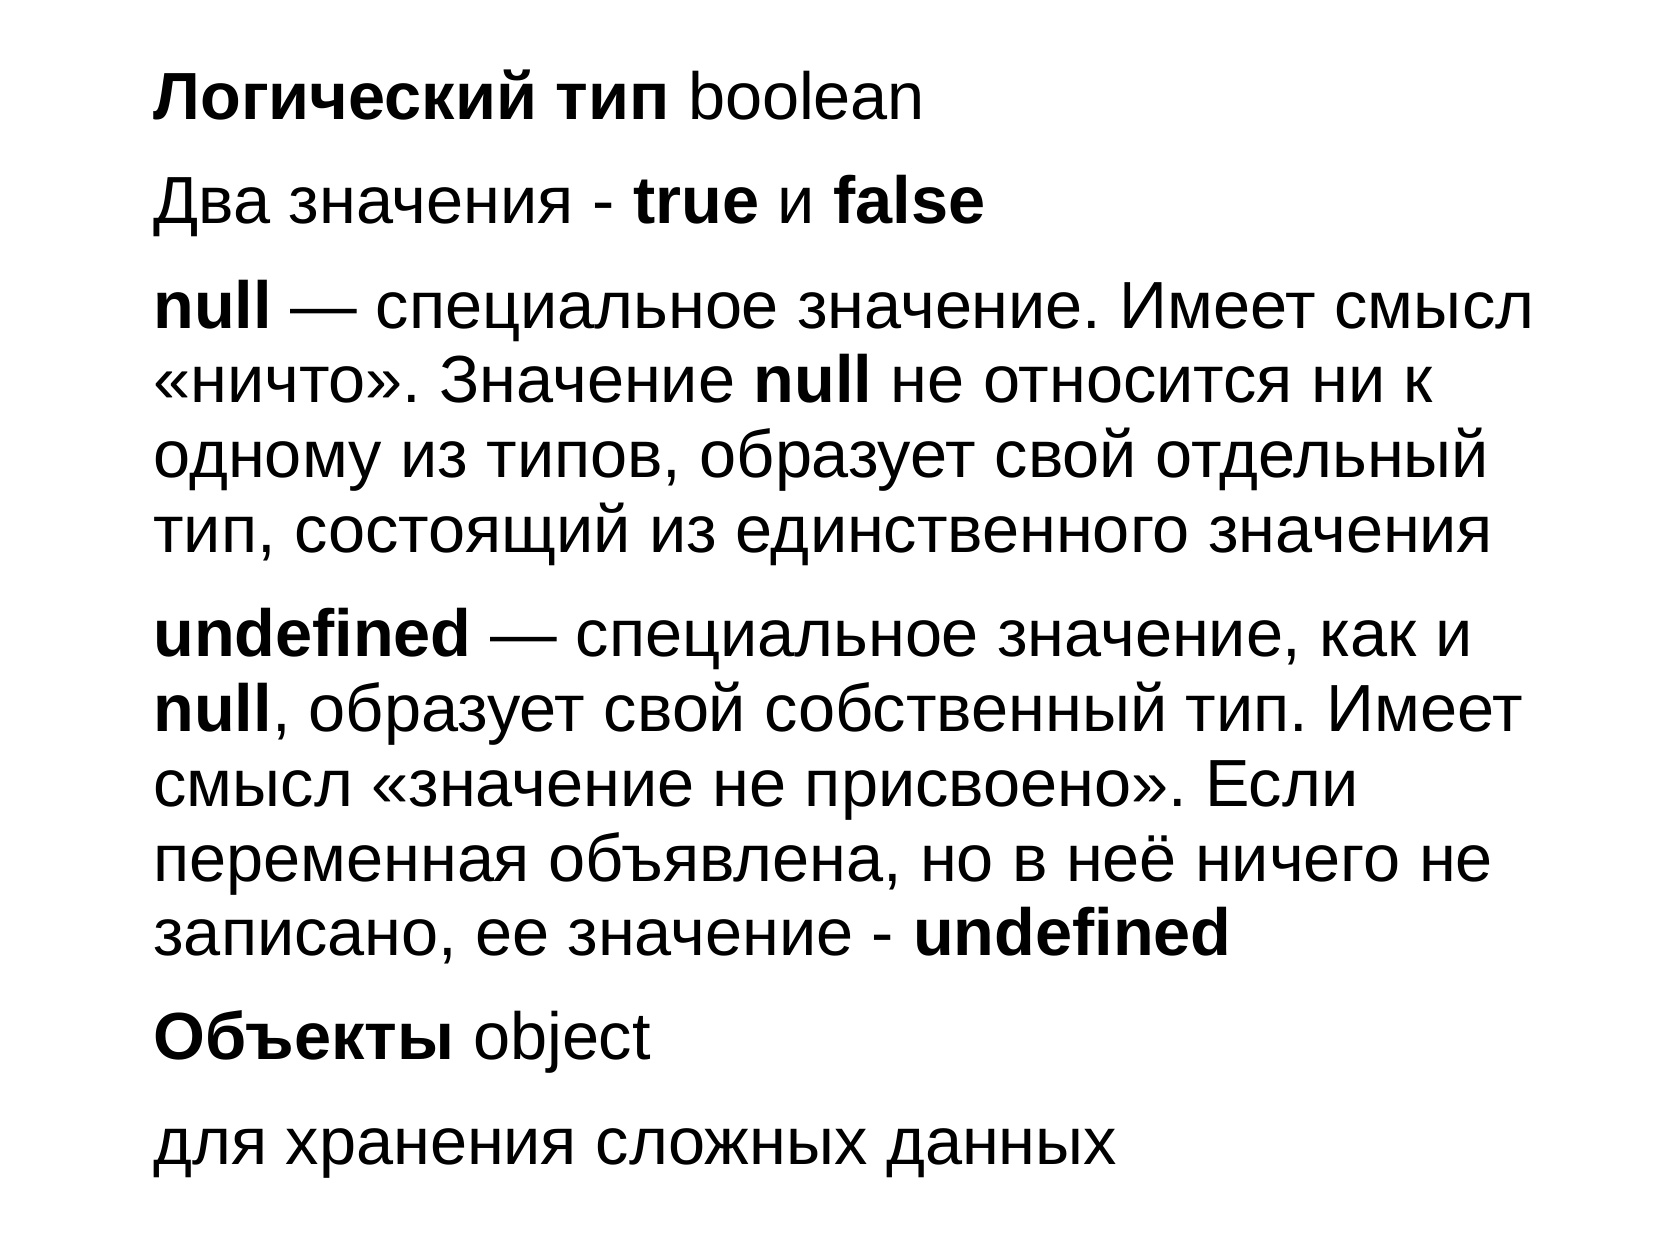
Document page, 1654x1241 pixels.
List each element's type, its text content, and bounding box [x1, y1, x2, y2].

list Логический тип boolean Два значения - true и false null — специальное значение. Имеет смысл «ничто». Значение null не относится ни к одному из типов, образует свой отдельный тип, состоящий из единственного значения undefined — специальное значение, как и null, образует свой собственный тип. Имеет смысл «значение не присвоено». Если переменная объявлена, но в неё ничего не записано, ее значение - undefined Объекты object для хранения сложных данных [82, 59, 1571, 1211]
